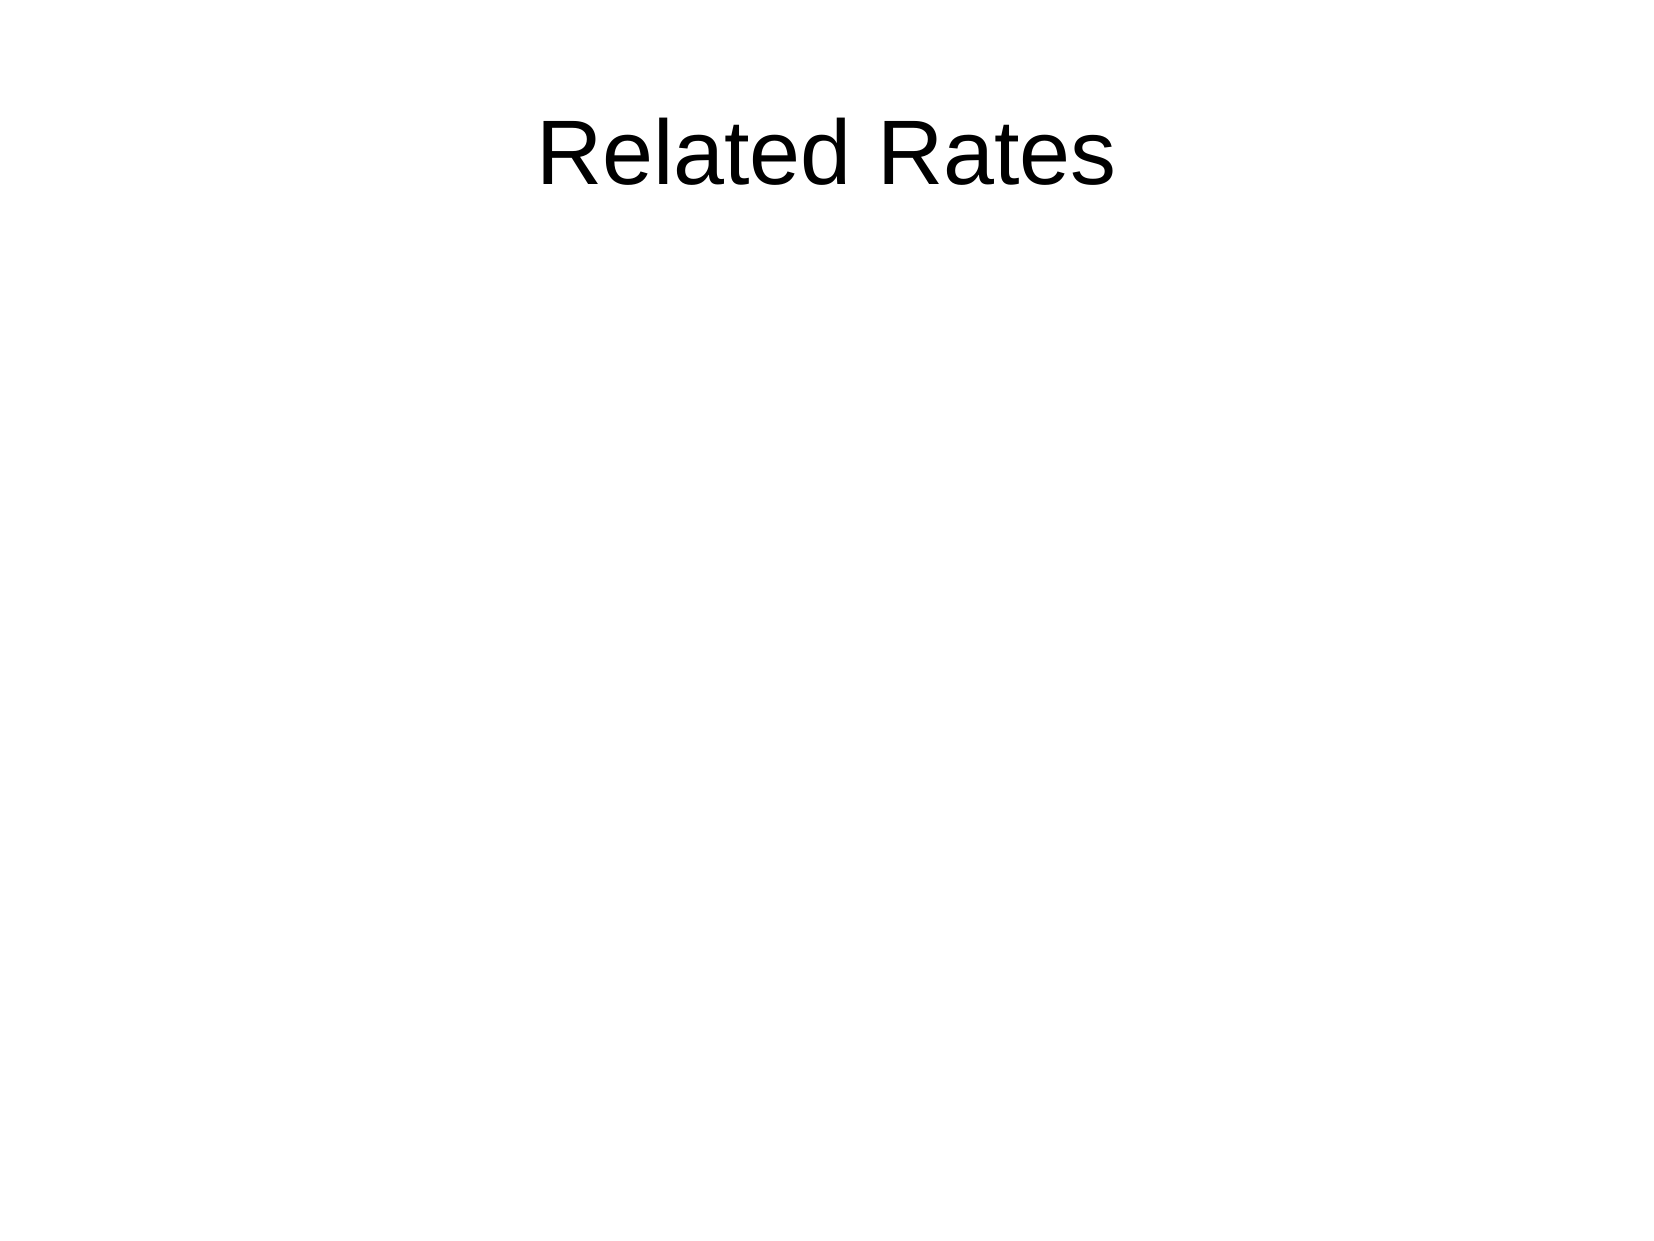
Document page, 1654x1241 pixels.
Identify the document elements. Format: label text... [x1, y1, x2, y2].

title Related Rates [82, 49, 1571, 257]
